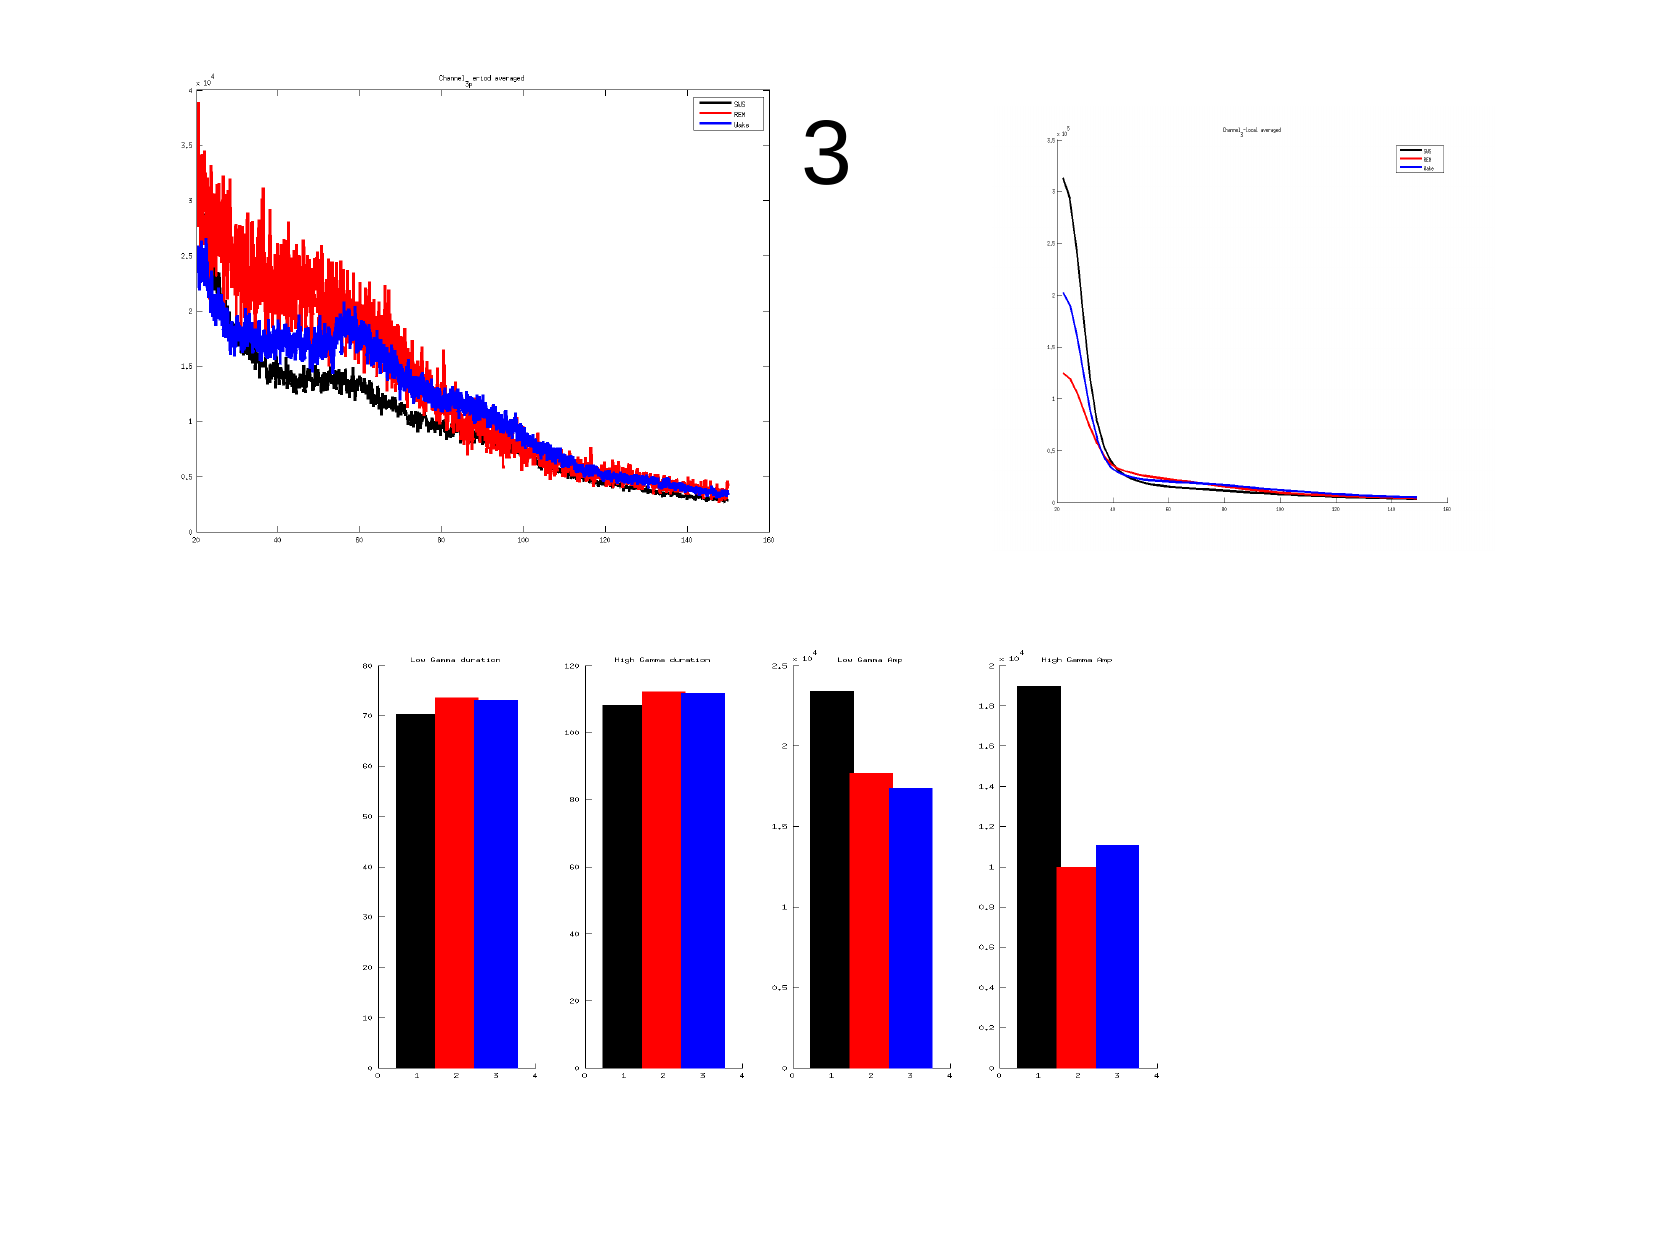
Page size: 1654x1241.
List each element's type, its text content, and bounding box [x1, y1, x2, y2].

picture [992, 257, 1495, 551]
picture [100, 257, 839, 591]
picture [247, 628, 1252, 1123]
title 3 [82, 49, 1571, 257]
